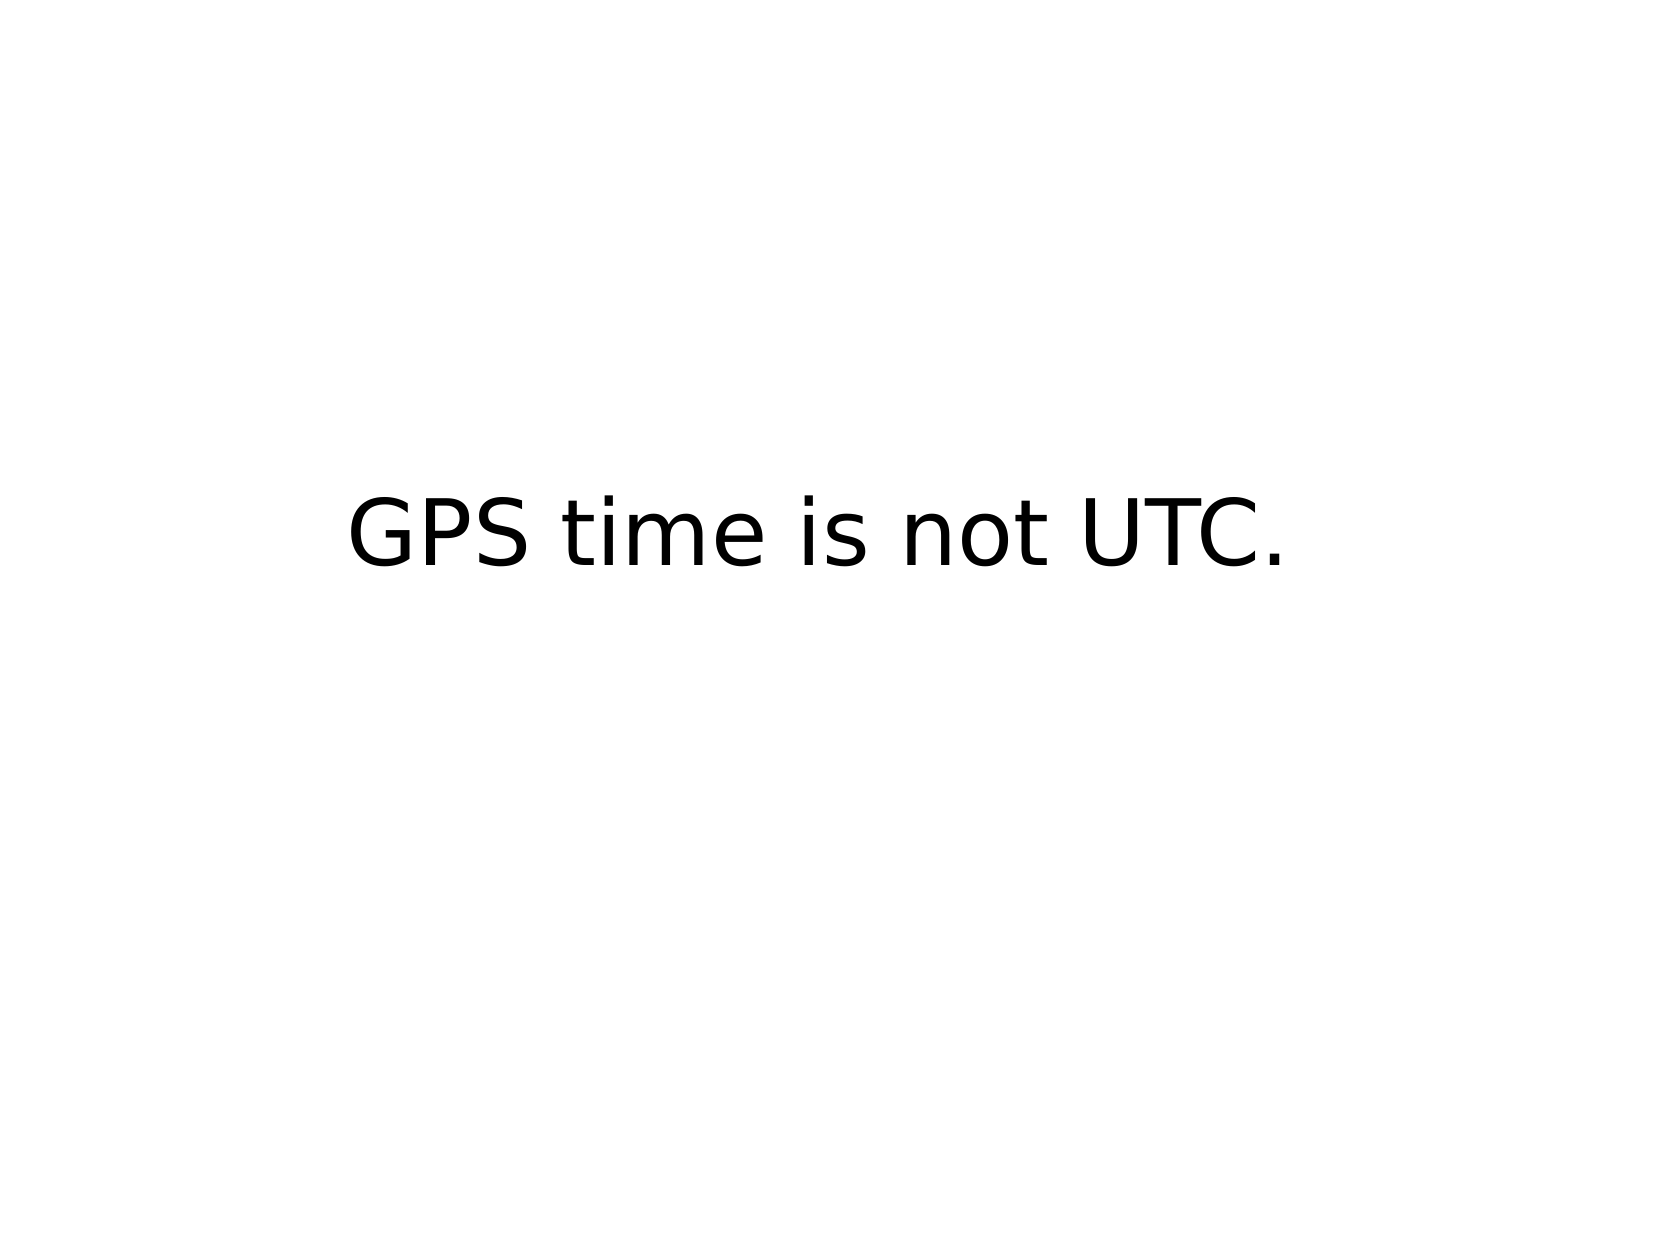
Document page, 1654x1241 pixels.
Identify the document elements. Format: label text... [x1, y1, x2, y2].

title GPS time is not UTC. [75, 430, 1563, 638]
